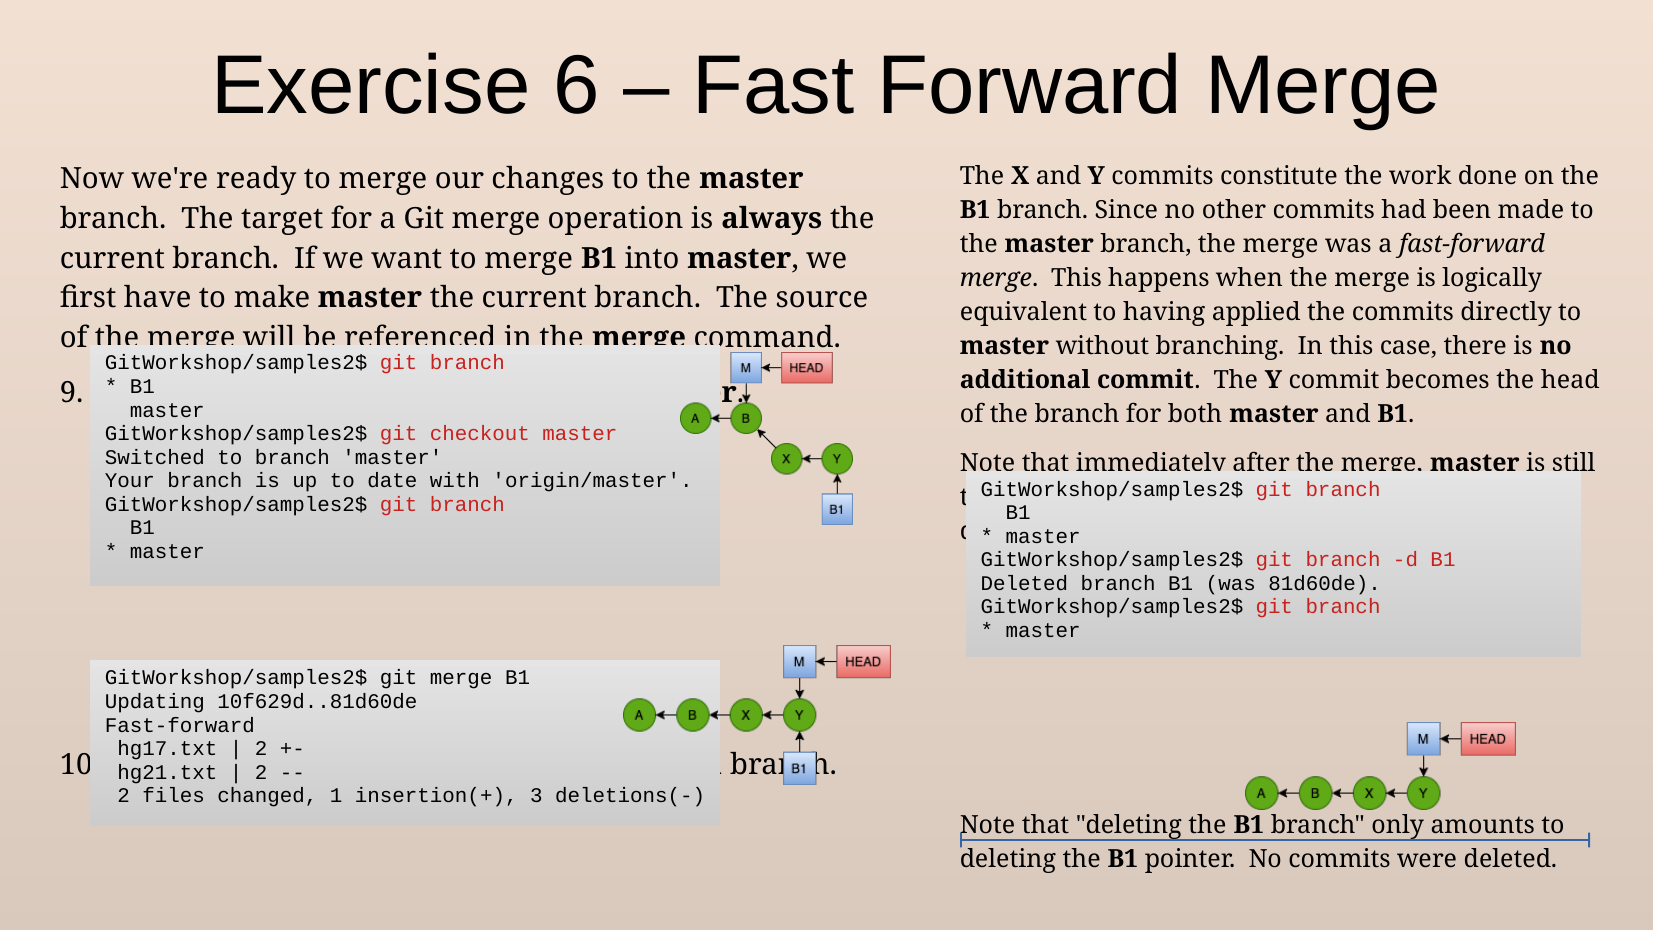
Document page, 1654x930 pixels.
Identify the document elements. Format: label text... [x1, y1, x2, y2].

picture [680, 352, 853, 525]
picture [623, 645, 891, 785]
text_box GitWorkshop/samples2$ git branch * B1 master GitWorkshop/samples2$ git checkout master Switched to branch 'master' Your branch is up to date with 'origin/master'. GitWorkshop/samples2$ git branch B1 * master [90, 345, 721, 586]
text_box GitWorkshop/samples2$ git branch B1 * master GitWorkshop/samples2$ git branch -d B1 Deleted branch B1 (was 81d60de). GitWorkshop/samples2$ git branch * master [965, 471, 1581, 657]
text_box Now we're ready to merge our changes to the master branch. The target for a Git merge operation is always the current branch. If we want to merge B1 into master, we first have to make master the current branch. The source of the merge will be referenced in the merge command. Change the current branch from B1 to master. Run the merge command referencing the B1 branch. [45, 150, 916, 691]
text_box The X and Y commits constitute the work done on the B1 branch. Since no other commits had been made to the master branch, the merge was a fast-forward merge. This happens when the merge is logically equivalent to having applied the commits directly to master without branching. In this case, there is no additional commit. The Y commit becomes the head of the branch for both master and B1. Note that immediately after the merge, master is still the current branch. If there is no more work to be done on the B1 branch, we may delete it. Note that "deleting the B1 branch" only amounts to deleting the B1 pointer. No commits were deleted. [945, 150, 1621, 746]
text_box GitWorkshop/samples2$ git merge B1 Updating 10f629d..81d60de Fast-forward hg17.txt | 2 +- hg21.txt | 2 -- 2 files changed, 1 insertion(+), 3 deletions(-) [90, 660, 721, 826]
title Exercise 6 – Fast Forward Merge [82, 19, 1571, 151]
picture [1245, 722, 1516, 810]
